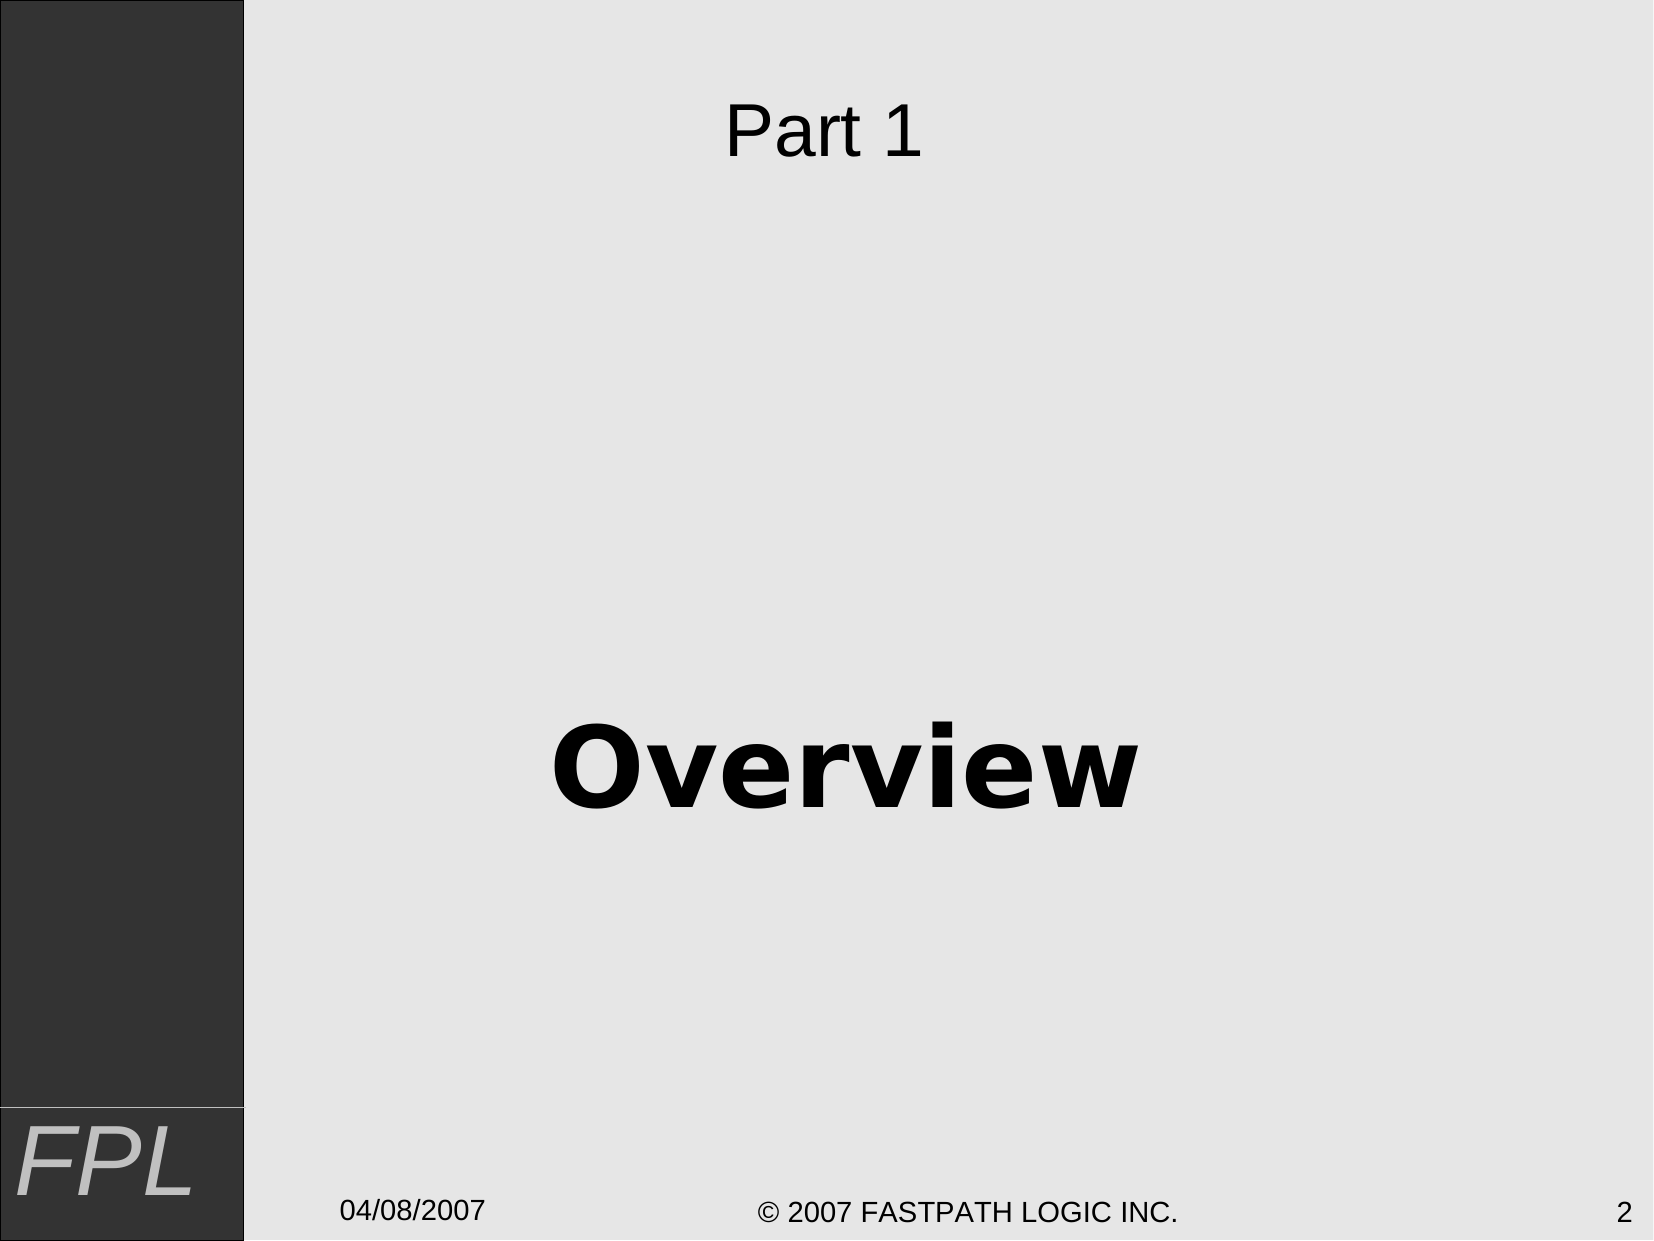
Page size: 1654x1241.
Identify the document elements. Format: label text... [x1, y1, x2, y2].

list Overview [126, 219, 1566, 1133]
title Part 1 [118, 22, 1531, 238]
